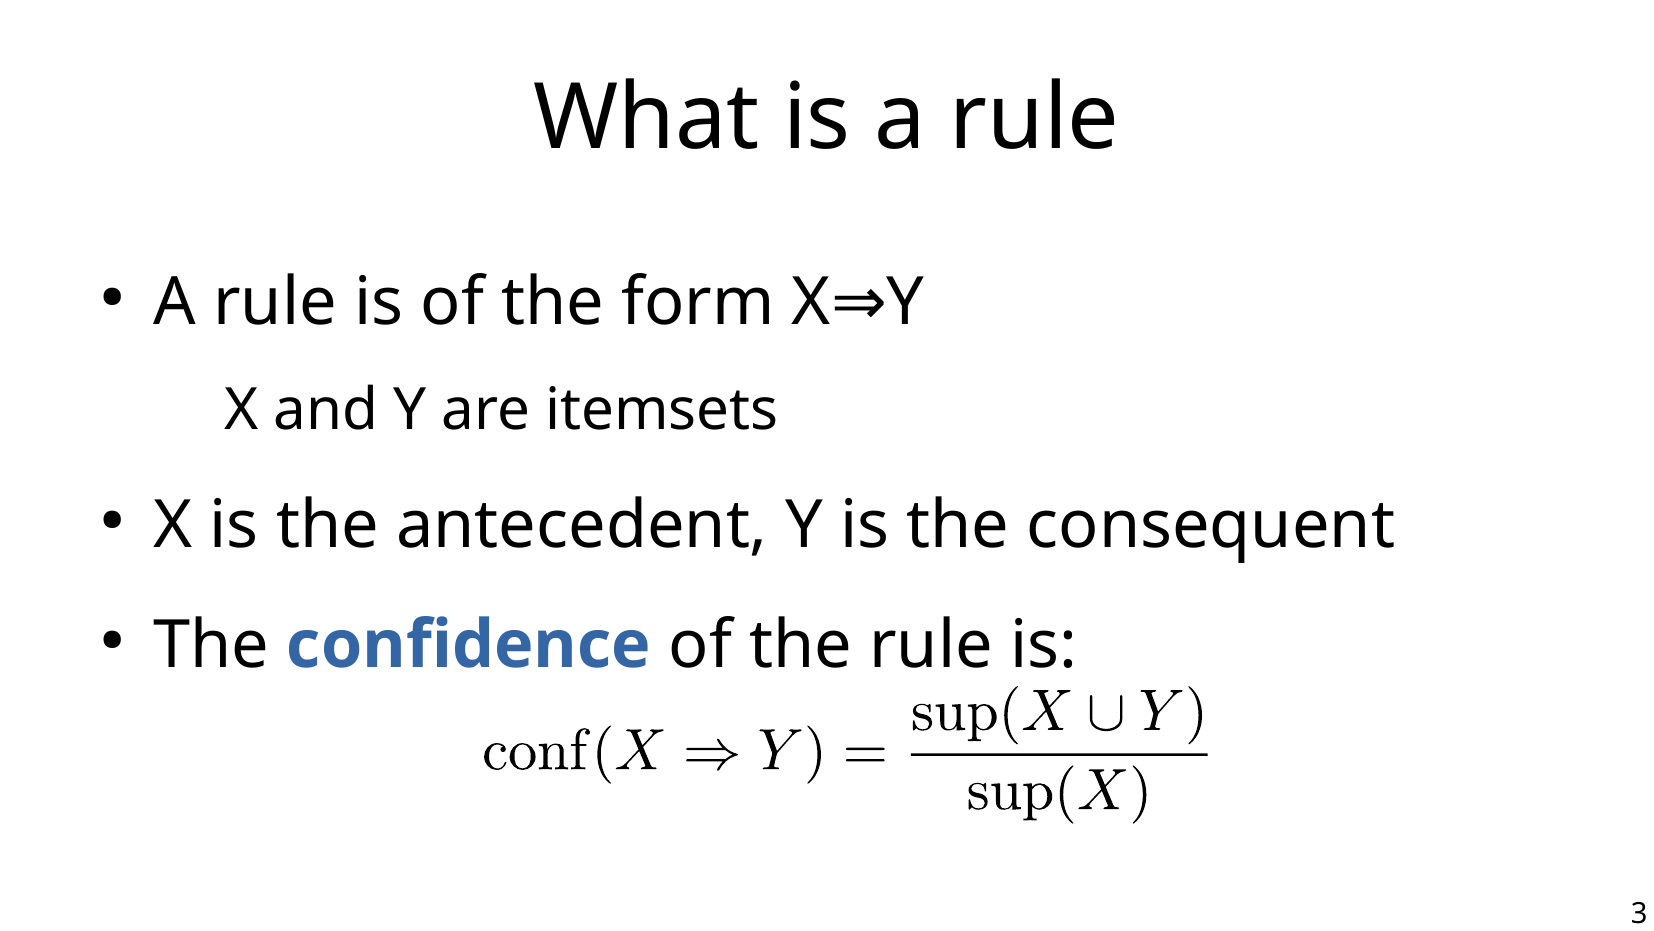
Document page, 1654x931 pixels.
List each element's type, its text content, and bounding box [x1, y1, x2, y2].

title What is a rule [82, 1, 1571, 226]
list A rule is of the form X⇒Y X and Y are itemsets X is the antecedent, Y is the consequent The confidence of the rule is: [82, 253, 1571, 793]
text_box [482, 686, 1208, 824]
